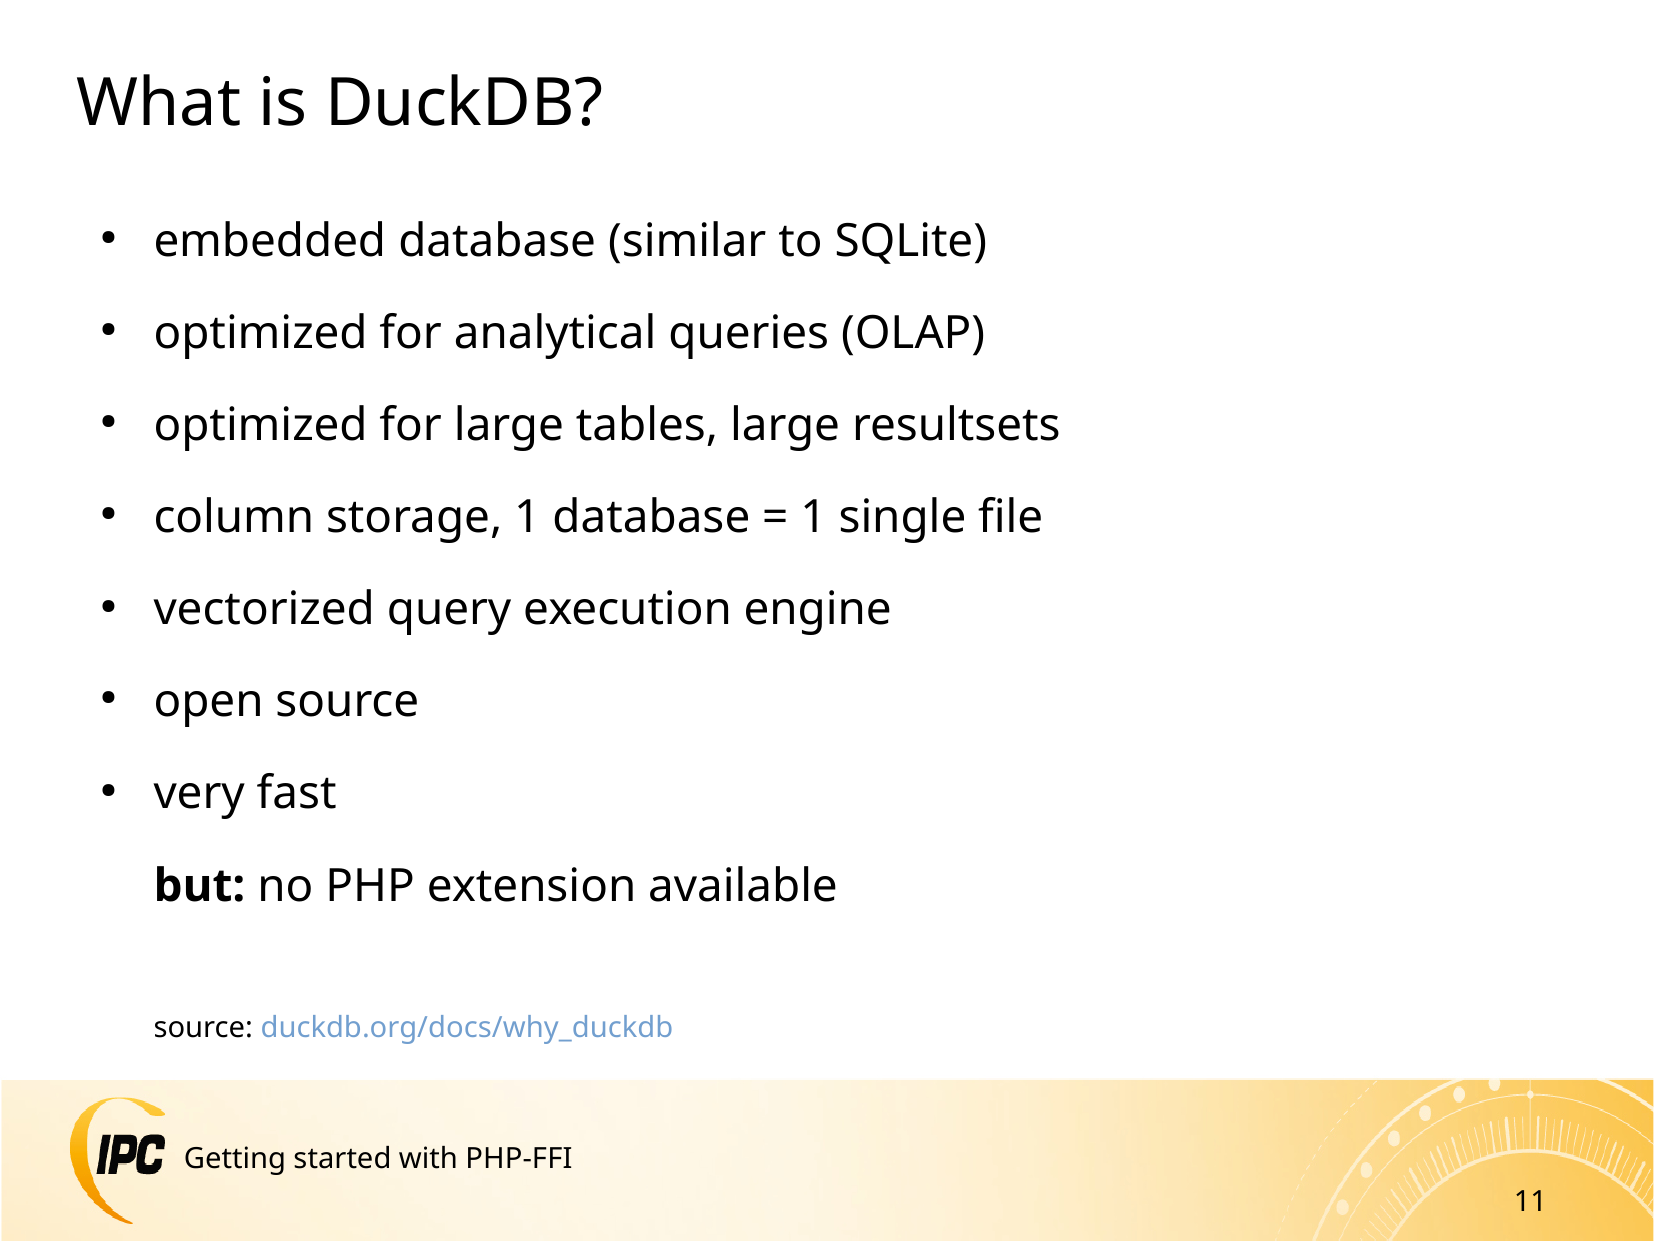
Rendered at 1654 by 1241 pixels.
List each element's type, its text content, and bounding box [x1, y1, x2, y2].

title What is DuckDB? [17, 3, 1506, 196]
list embedded database (similar to SQLite) optimized for analytical queries (OLAP) optimized for large tables, large resultsets column storage, 1 database = 1 single file vectorized query execution engine open source very fast but: no PHP extension available source: duckdb.org/docs/why_duckdb [82, 207, 1571, 958]
picture [0, 0, 1654, 1241]
